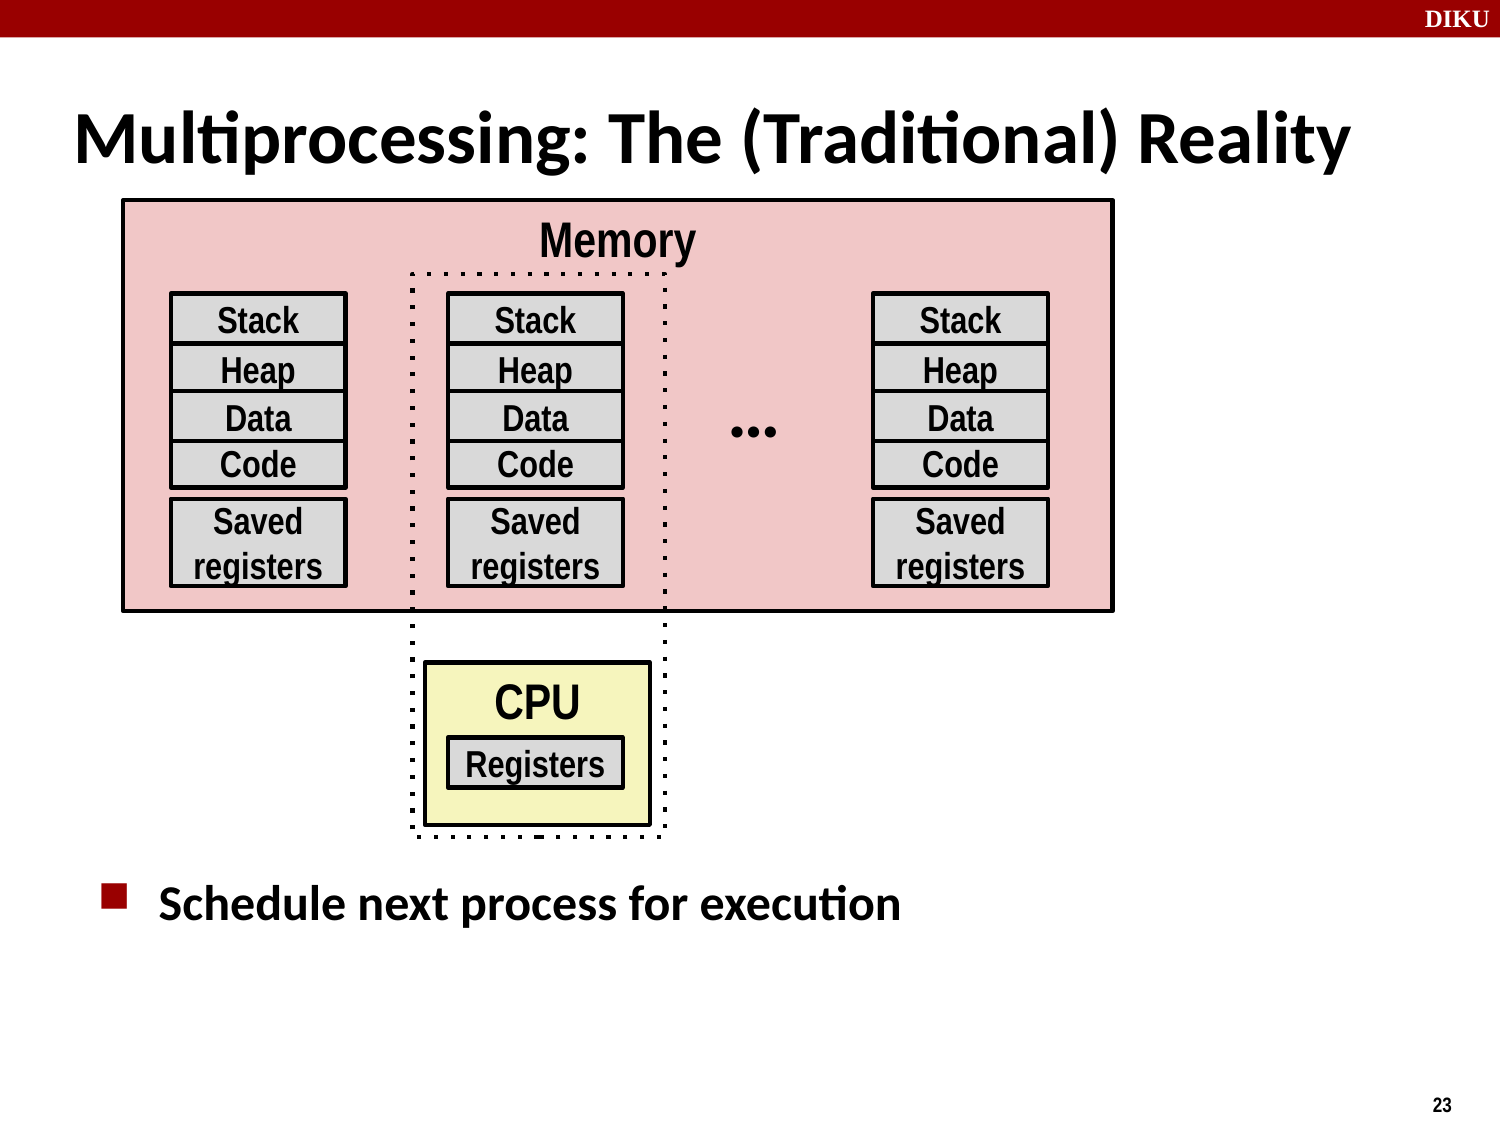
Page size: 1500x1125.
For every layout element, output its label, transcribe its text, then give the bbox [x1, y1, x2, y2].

text_box Data [447, 390, 623, 441]
text_box Stack [872, 293, 1048, 343]
text_box Data [872, 390, 1048, 441]
text_box Data [170, 390, 346, 441]
text_box Heap [560, 366, 567, 380]
title Multiprocessing: The (Traditional) Reality [58, 71, 1450, 197]
text_box Saved registers [170, 498, 346, 587]
text_box Memory [123, 199, 1113, 612]
text_box Heap [985, 366, 992, 380]
text_box Code [170, 441, 346, 488]
text_box Heap [170, 343, 346, 390]
text_box Saved registers [447, 498, 623, 587]
text_box Heap [282, 366, 289, 380]
text_box Code [447, 441, 623, 488]
text_box Stack [170, 293, 346, 343]
text_box Saved registers [872, 498, 1048, 587]
text_box Heap [872, 343, 1048, 390]
text_box Registers [447, 737, 623, 788]
text_box … [712, 355, 796, 460]
text_box CPU [424, 662, 650, 825]
list Schedule next process for execution [87, 862, 1488, 950]
text_box Code [872, 441, 1048, 488]
text_box Stack [447, 293, 623, 343]
text_box Heap [447, 343, 623, 390]
